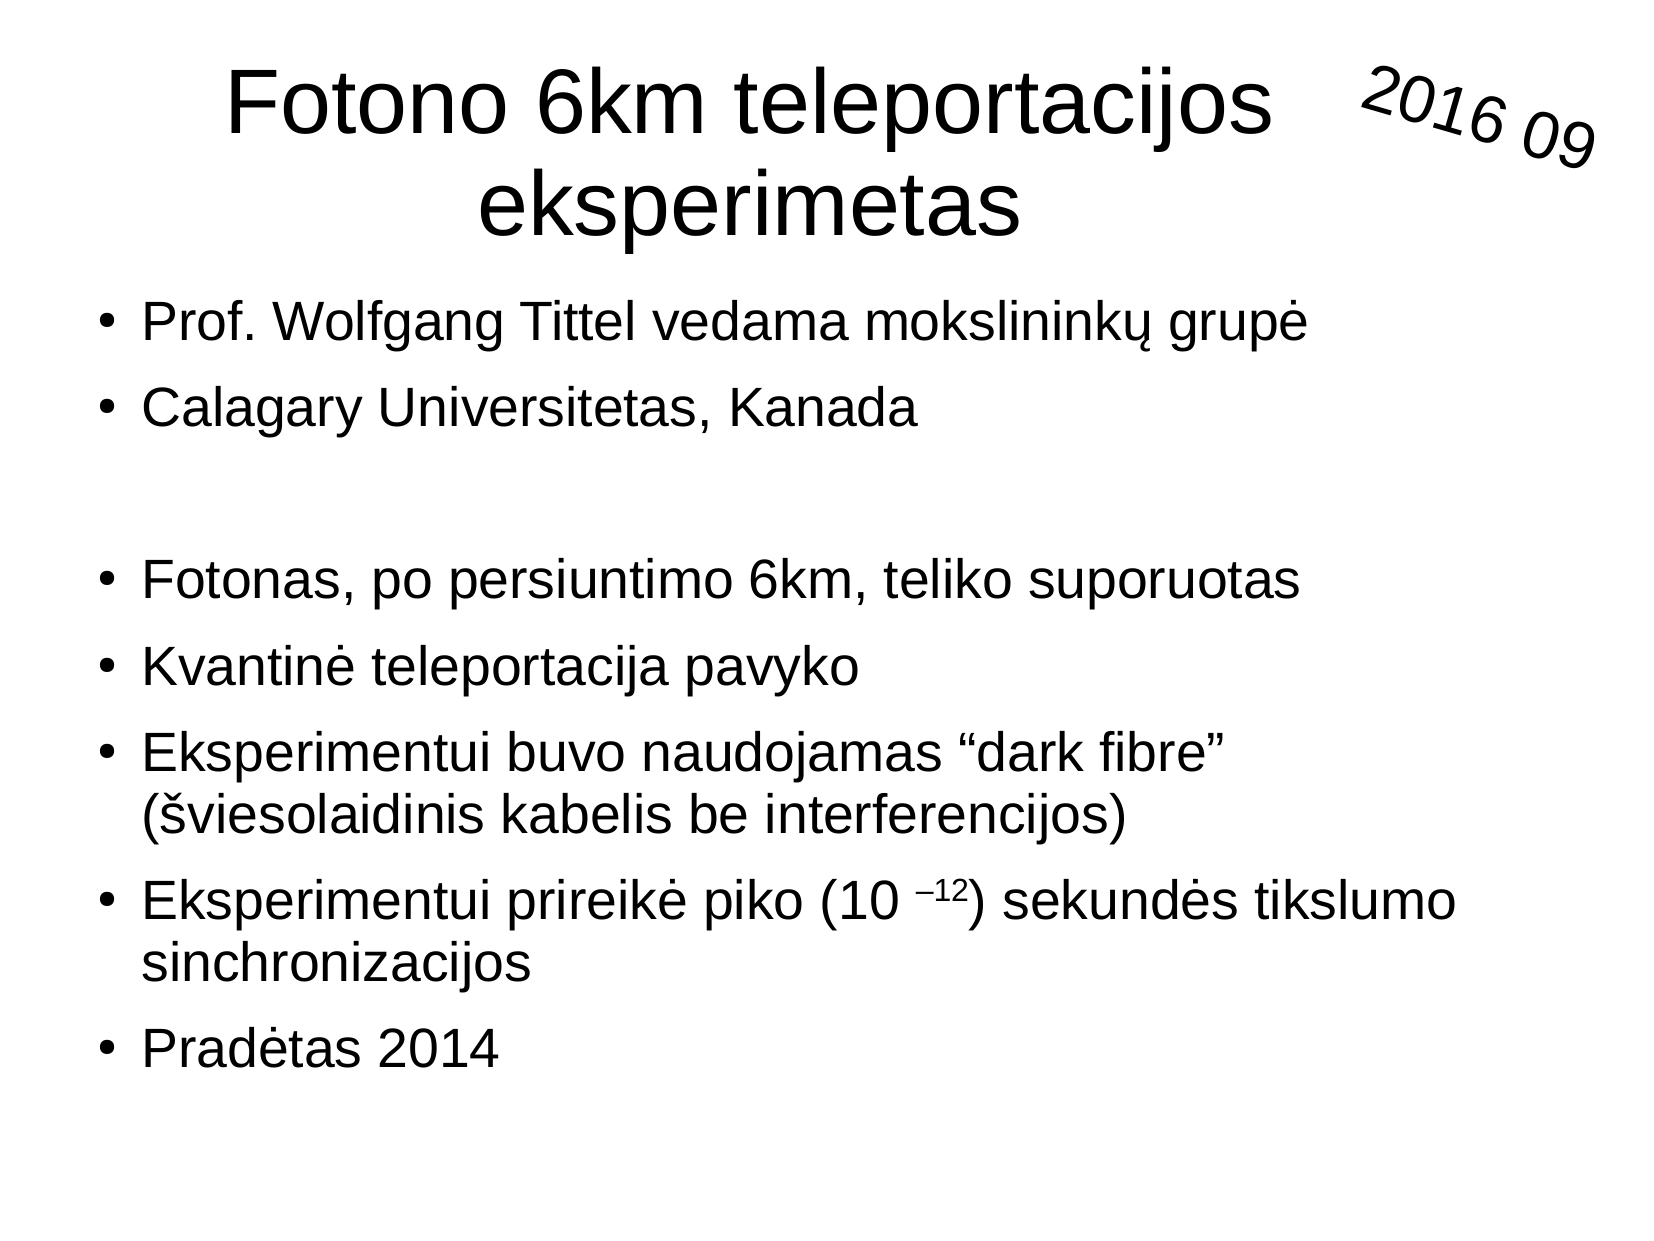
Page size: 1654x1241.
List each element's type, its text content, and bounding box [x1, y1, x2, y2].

text_box 2016 09 [1324, 0, 1636, 235]
list Prof. Wolfgang Tittel vedama mokslininkų grupė Calagary Universitetas, Kanada Fotonas, po persiuntimo 6km, teliko suporuotas Kvantinė teleportacija pavyko Eksperimentui buvo naudojamas “dark fibre” (šviesolaidinis kabelis be interferencijos) Eksperimentui prireikė piko (10 –12) sekundės tikslumo sinchronizacijos Pradėtas 2014 [82, 290, 1571, 1081]
title Fotono 6km teleportacijos eksperimetas [105, 49, 1396, 257]
